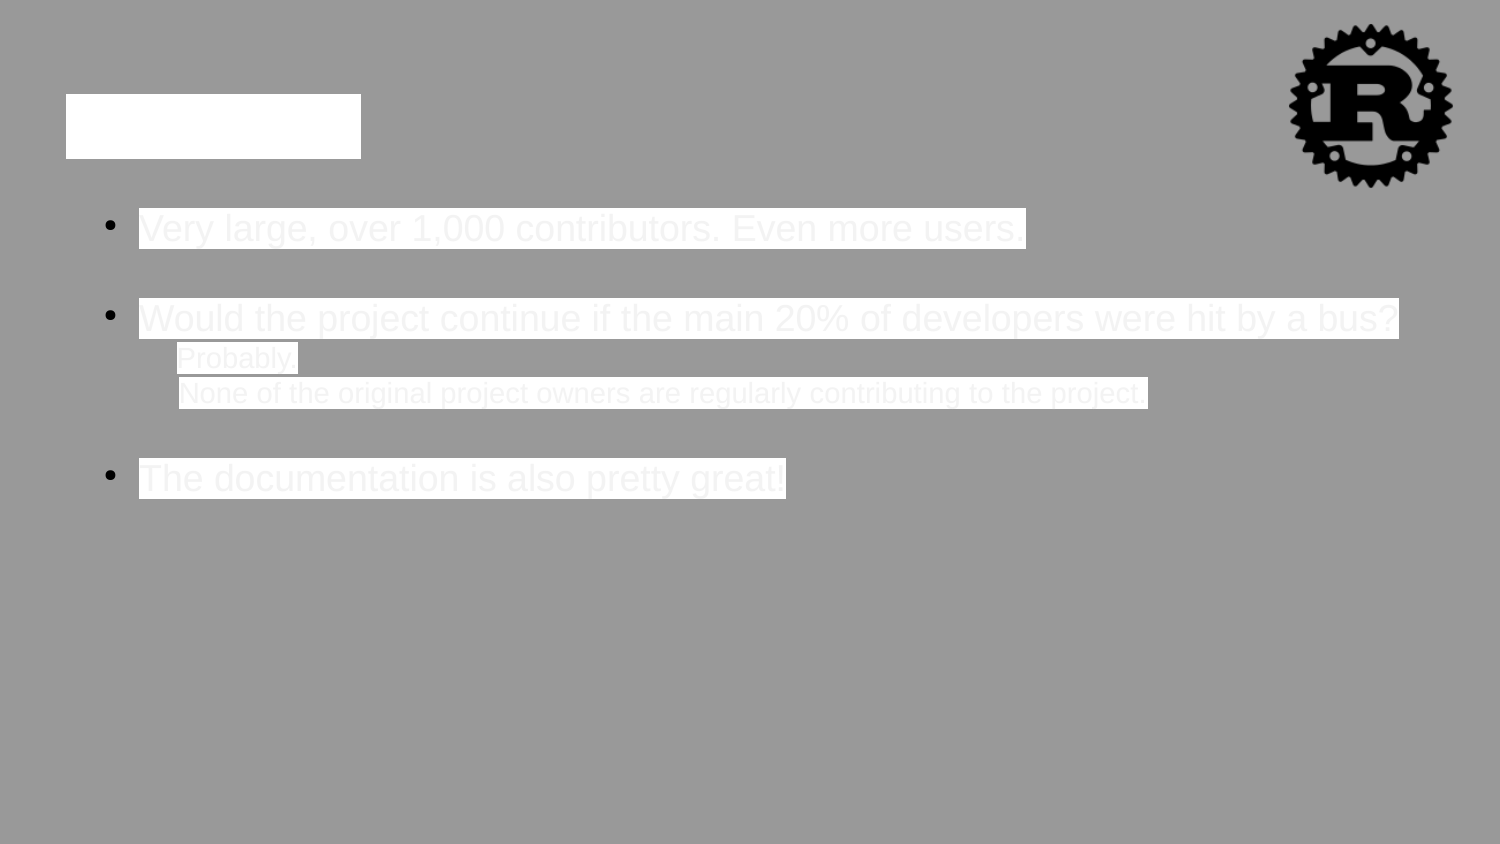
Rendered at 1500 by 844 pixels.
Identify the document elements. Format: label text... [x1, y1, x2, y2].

list Very large, over 1,000 contributors. Even more users. Would the project continue if the main 20% of developers were hit by a bus? Probably. None of the original project owners are regularly contributing to the project. The documentation is also pretty great! [51, 189, 1449, 750]
title Community [51, 72, 1288, 167]
picture [1288, 23, 1454, 190]
